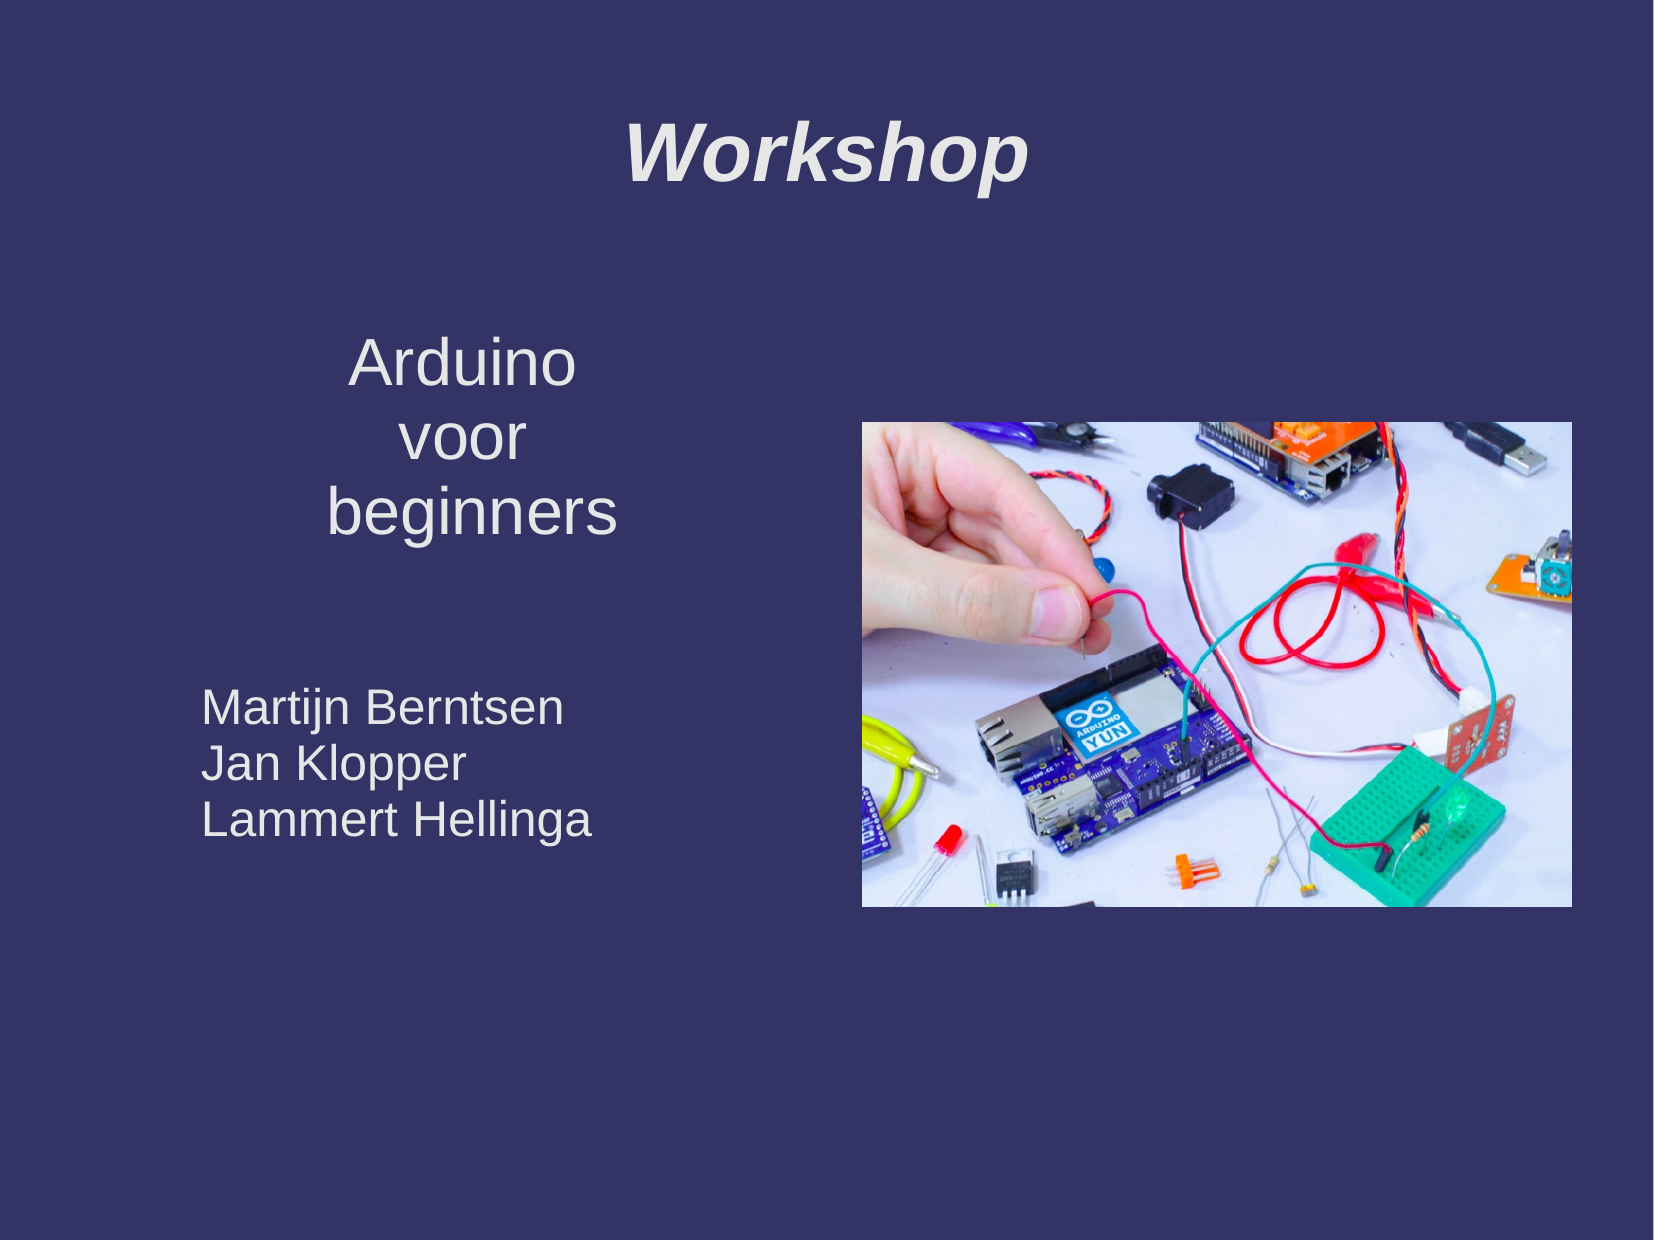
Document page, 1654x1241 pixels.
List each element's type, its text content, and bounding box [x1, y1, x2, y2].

list Arduino voor beginners [118, 324, 827, 649]
list Martijn Berntsen Jan Klopper Lammert Hellinga [118, 679, 827, 1004]
title Workshop [82, 49, 1571, 257]
picture [862, 422, 1572, 907]
